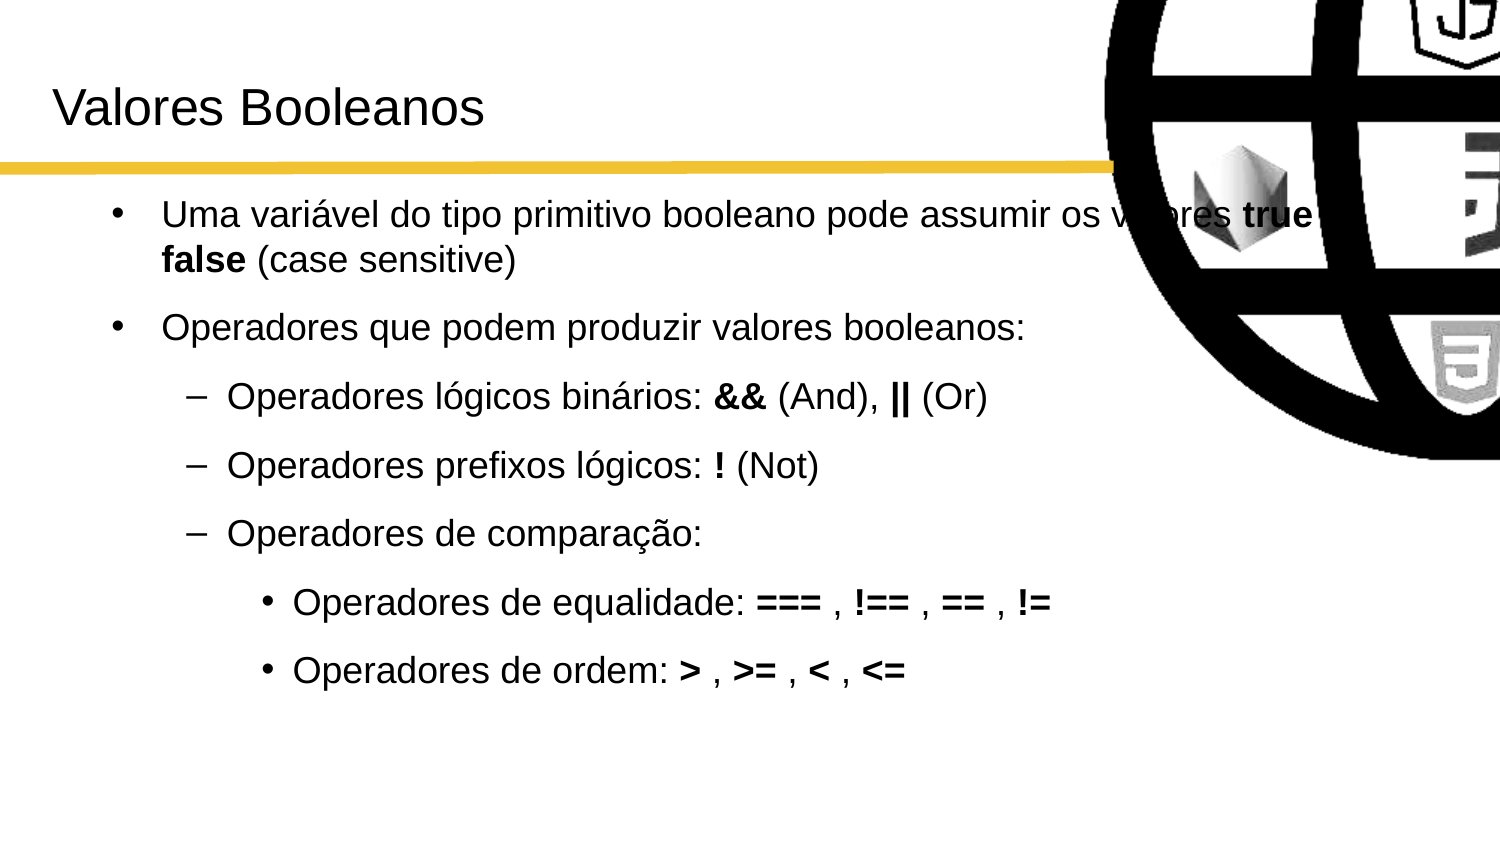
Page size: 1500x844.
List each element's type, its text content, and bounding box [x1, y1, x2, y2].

picture [1078, 0, 1500, 532]
text_box Uma variável do tipo primitivo booleano pode assumir os valores true e false (case sensitive) Operadores que podem produzir valores booleanos: Operadores lógicos binários: && (And), || (Or) Operadores prefixos lógicos: ! (Not) Operadores de comparação: Operadores de equalidade: === , !== , == , != Operadores de ordem: > , >= , < , <= [89, 182, 1425, 790]
text_box Valores Booleanos [37, 33, 1463, 175]
